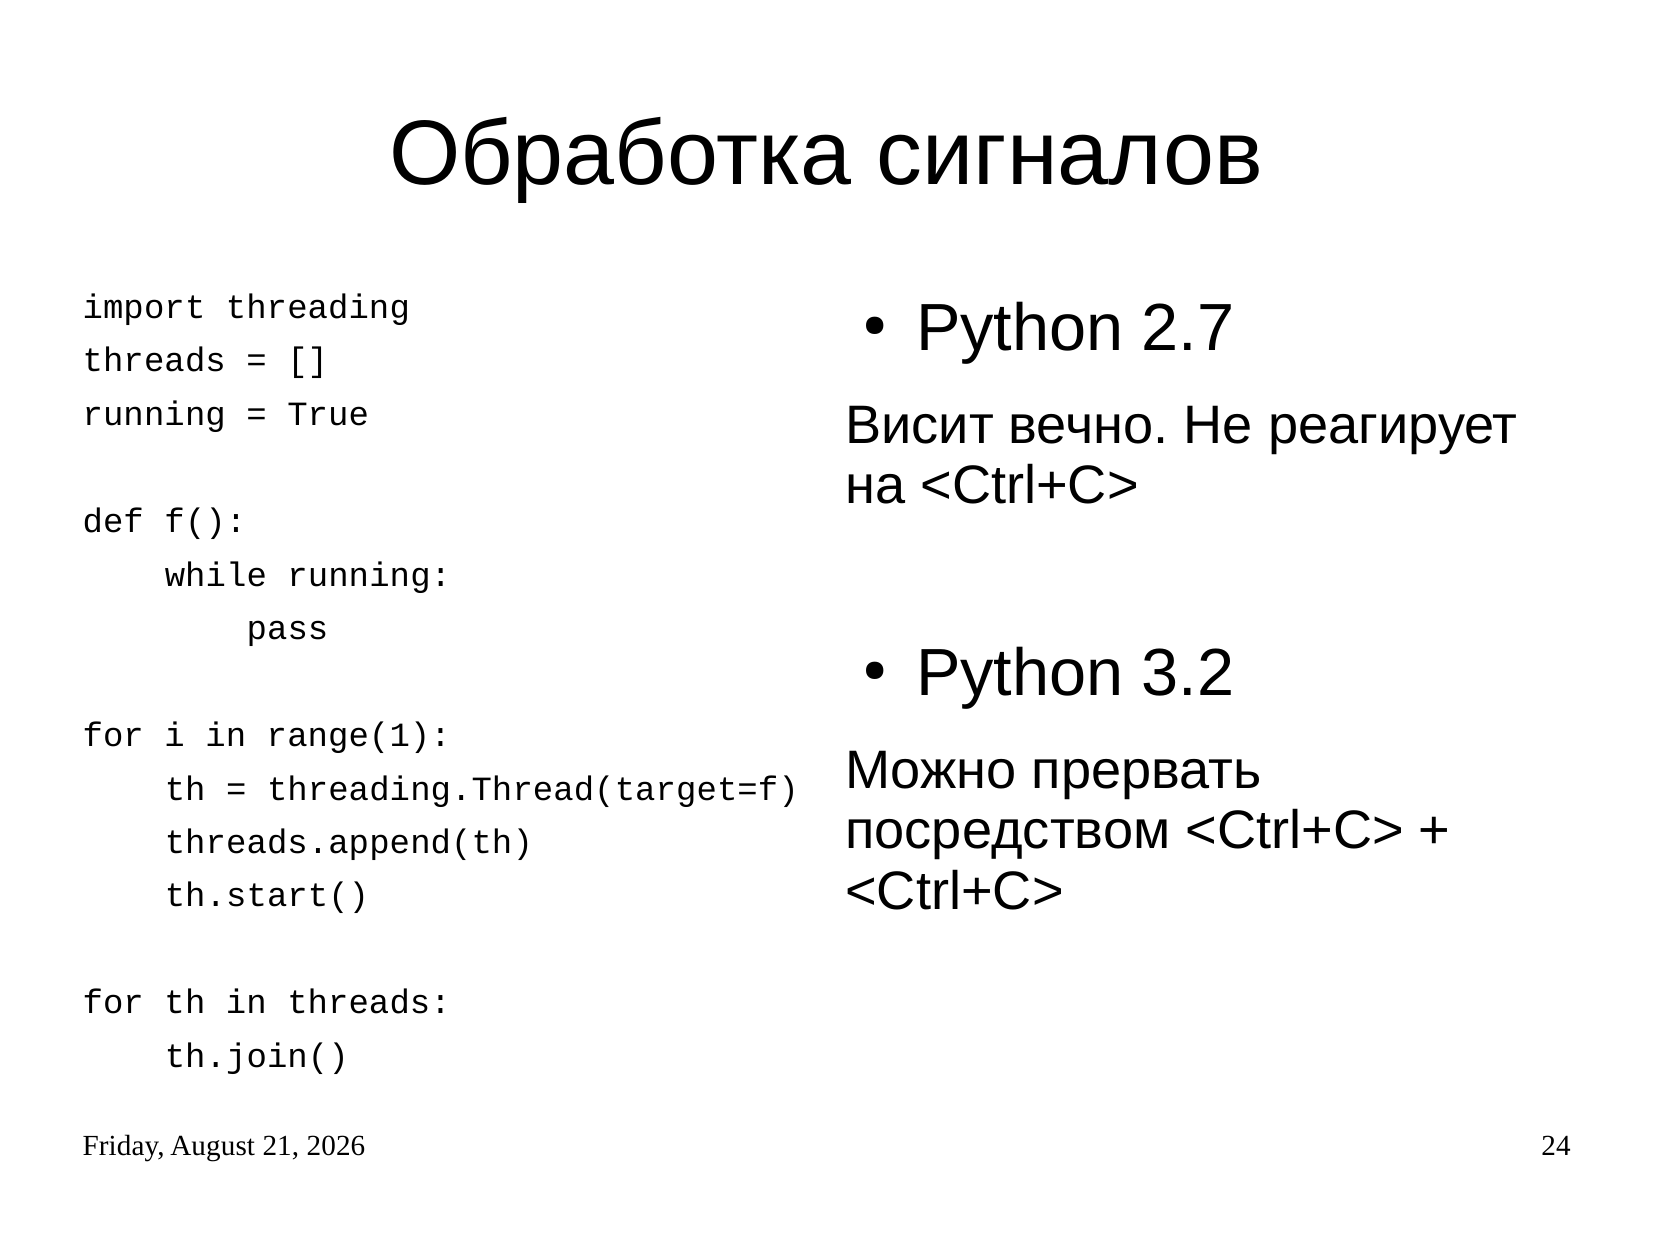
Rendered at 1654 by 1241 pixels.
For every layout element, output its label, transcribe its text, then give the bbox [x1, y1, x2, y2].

list Python 2.7 Висит вечно. Не реагирует на <Ctrl+C> Python 3.2 Можно прервать посредством <Ctrl+C> + <Ctrl+C> [845, 290, 1572, 1109]
title Обработка сигналов [82, 49, 1571, 257]
list import threading threads = [] running = True def f(): while running: pass for i in range(1): th = threading.Thread(target=f) threads.append(th) th.start() for th in threads: th.join() [82, 290, 809, 1109]
